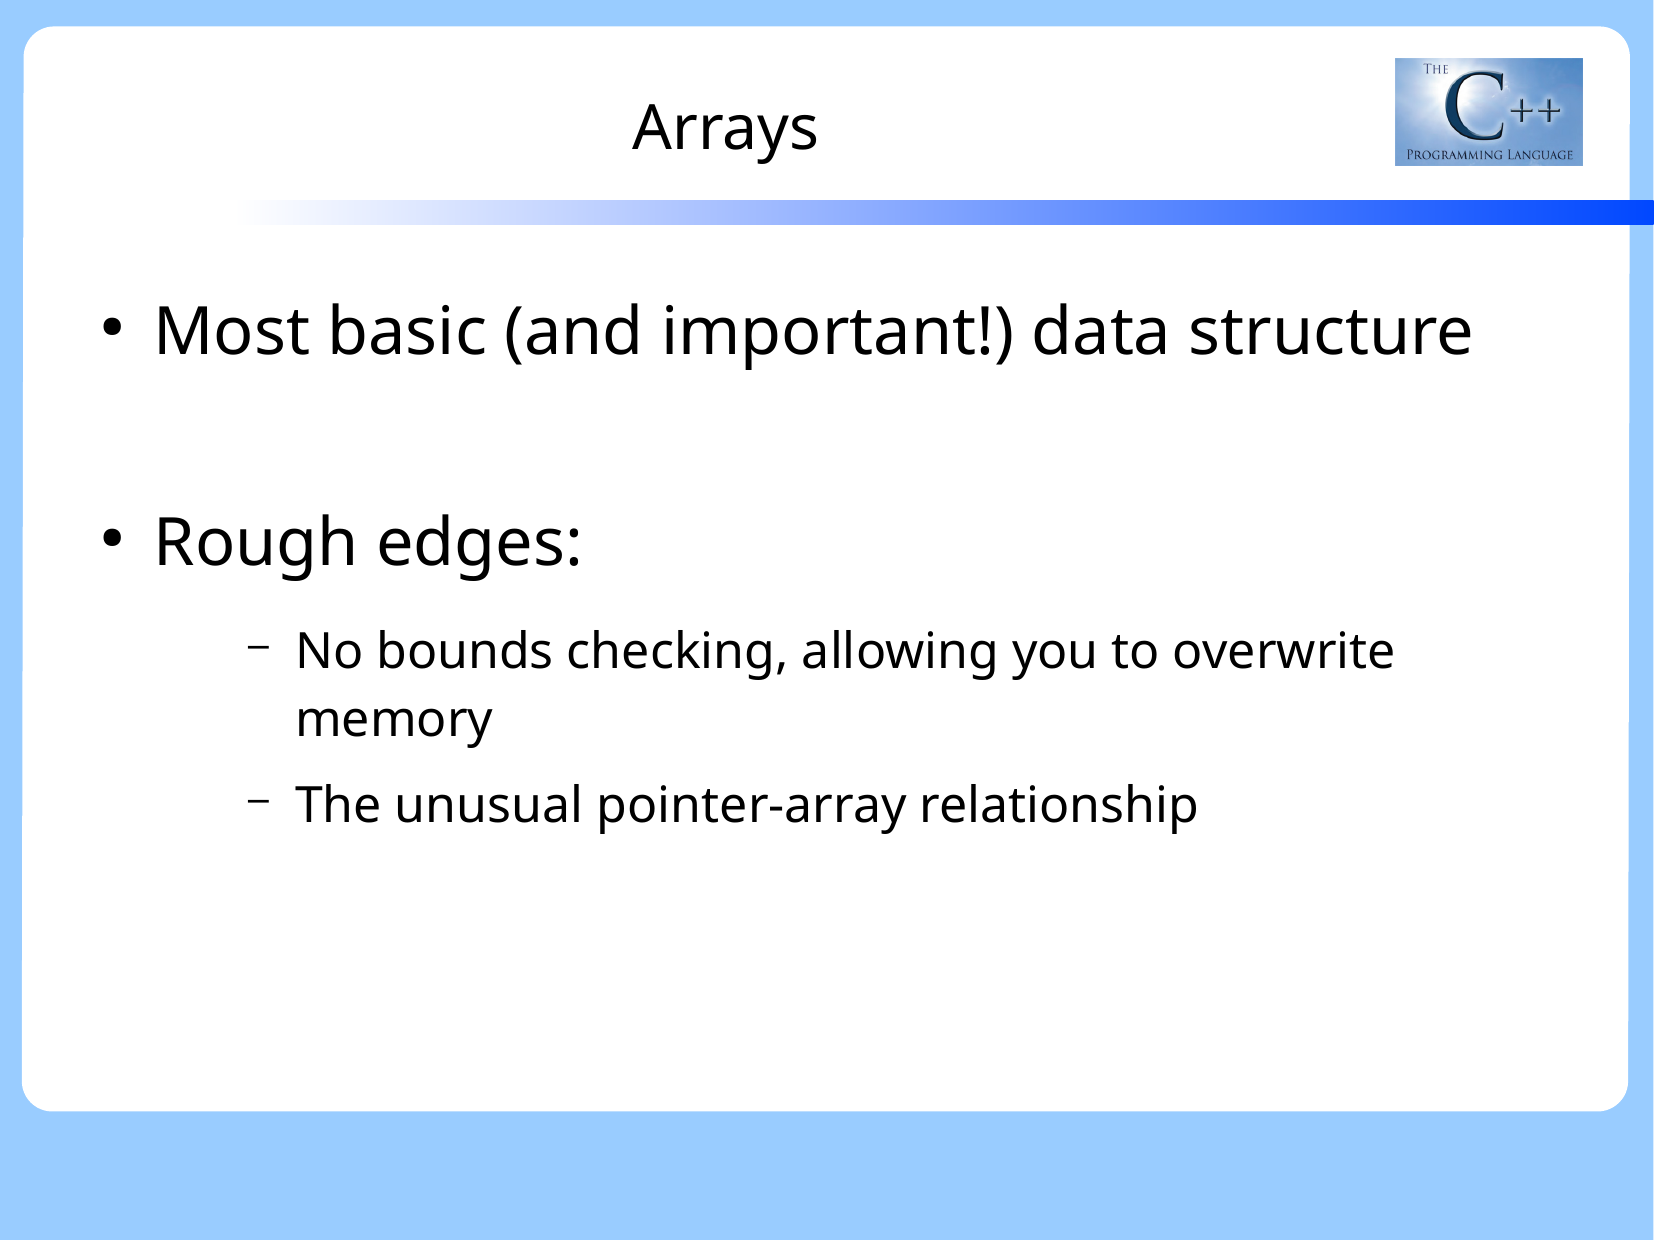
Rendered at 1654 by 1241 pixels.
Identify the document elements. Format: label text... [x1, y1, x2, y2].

picture [1395, 58, 1583, 166]
list Most basic (and important!) data structure Rough edges: No bounds checking, allowing you to overwrite memory The unusual pointer-array relationship [82, 283, 1607, 1087]
title Arrays [82, 49, 1371, 201]
